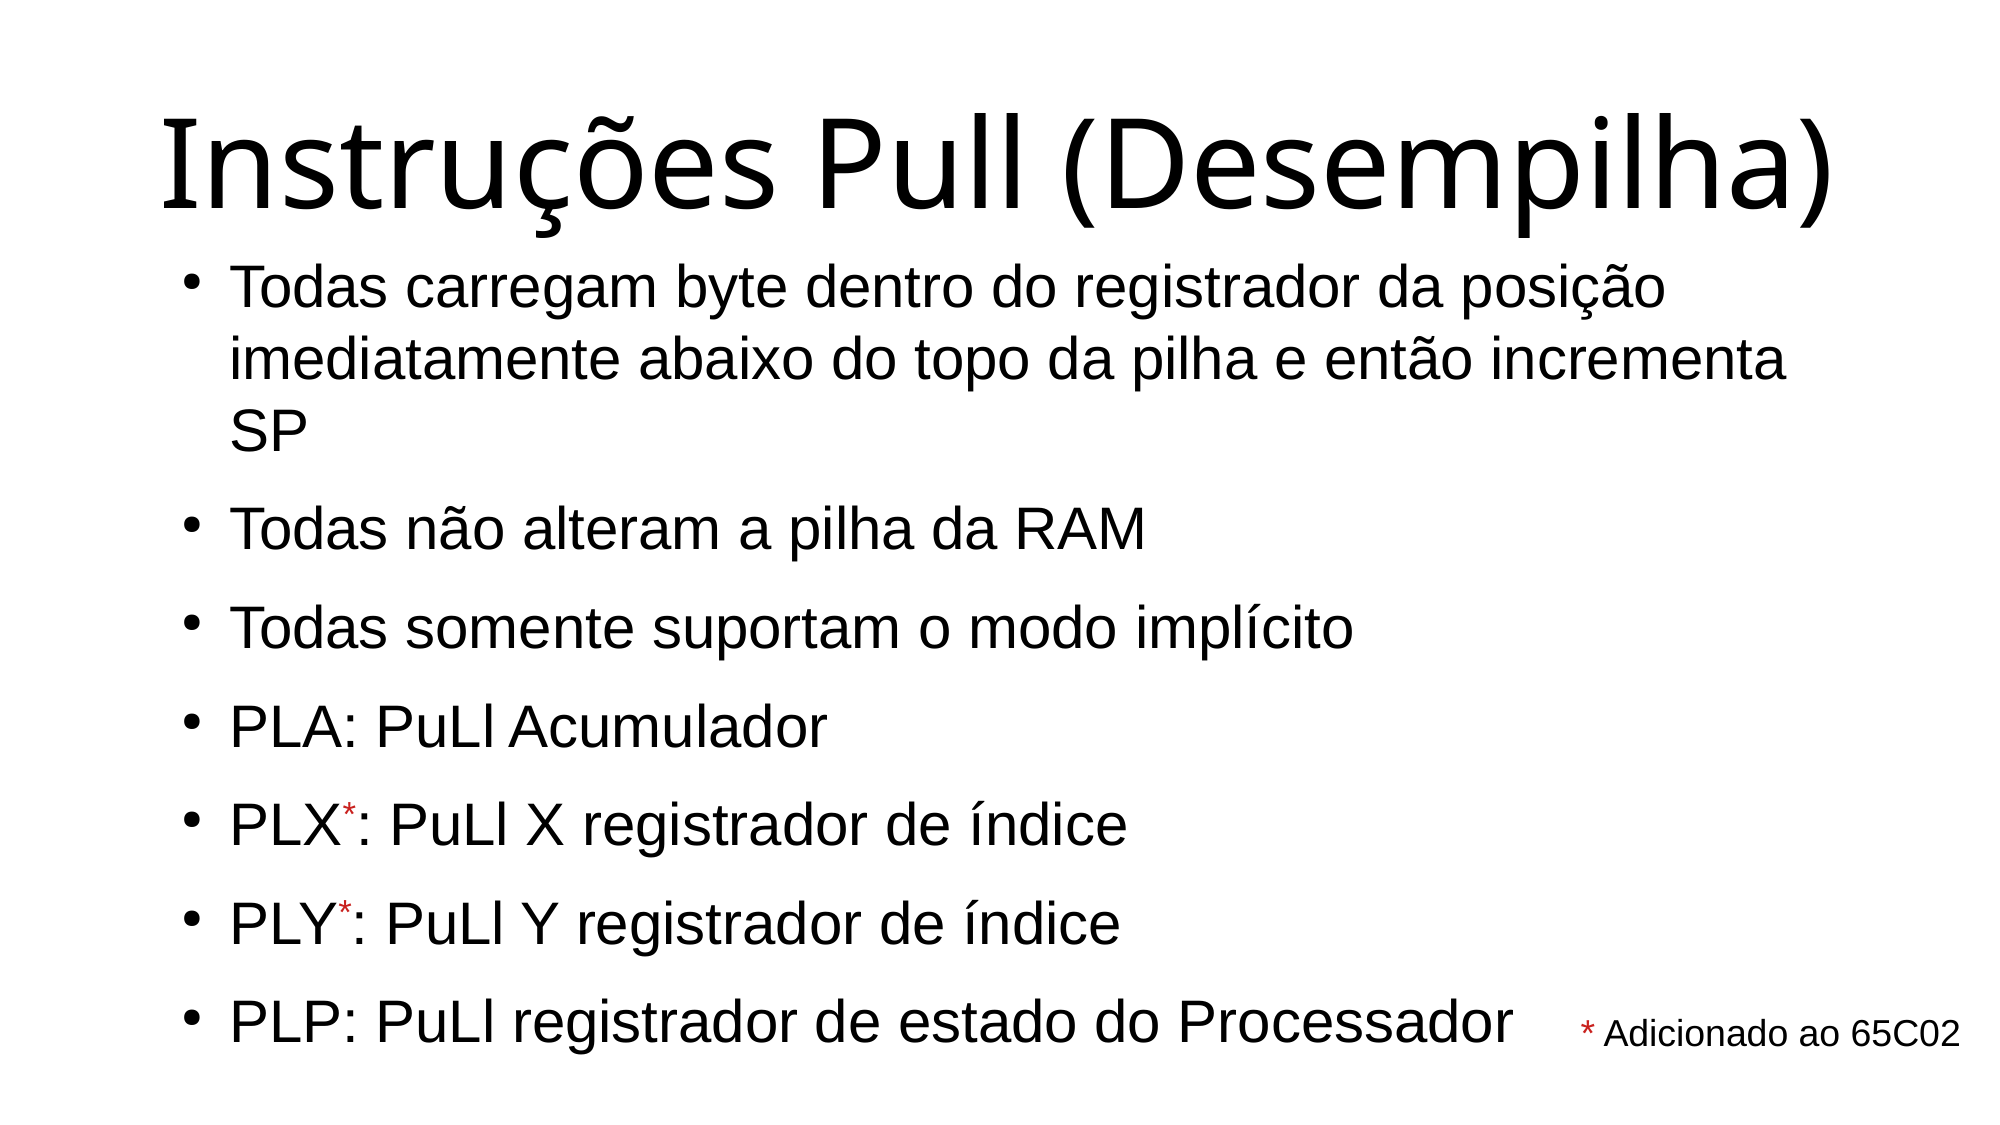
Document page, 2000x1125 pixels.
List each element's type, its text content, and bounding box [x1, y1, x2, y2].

text_box * Adicionado ao 65C02 [1565, 1005, 1976, 1062]
title Instruções Pull (Desempilha) [30, 59, 1966, 278]
list Todas carregam byte dentro do registrador da posição imediatamente abaixo do topo da pilha e então incrementa SP Todas não alteram a pilha da RAM Todas somente suportam o modo implícito PLA: PuLl Acumulador PLX*: PuLl X registrador de índice PLY*: PuLl Y registrador de índice PLP: PuLl registrador de estado do Processador [150, 278, 1876, 1066]
